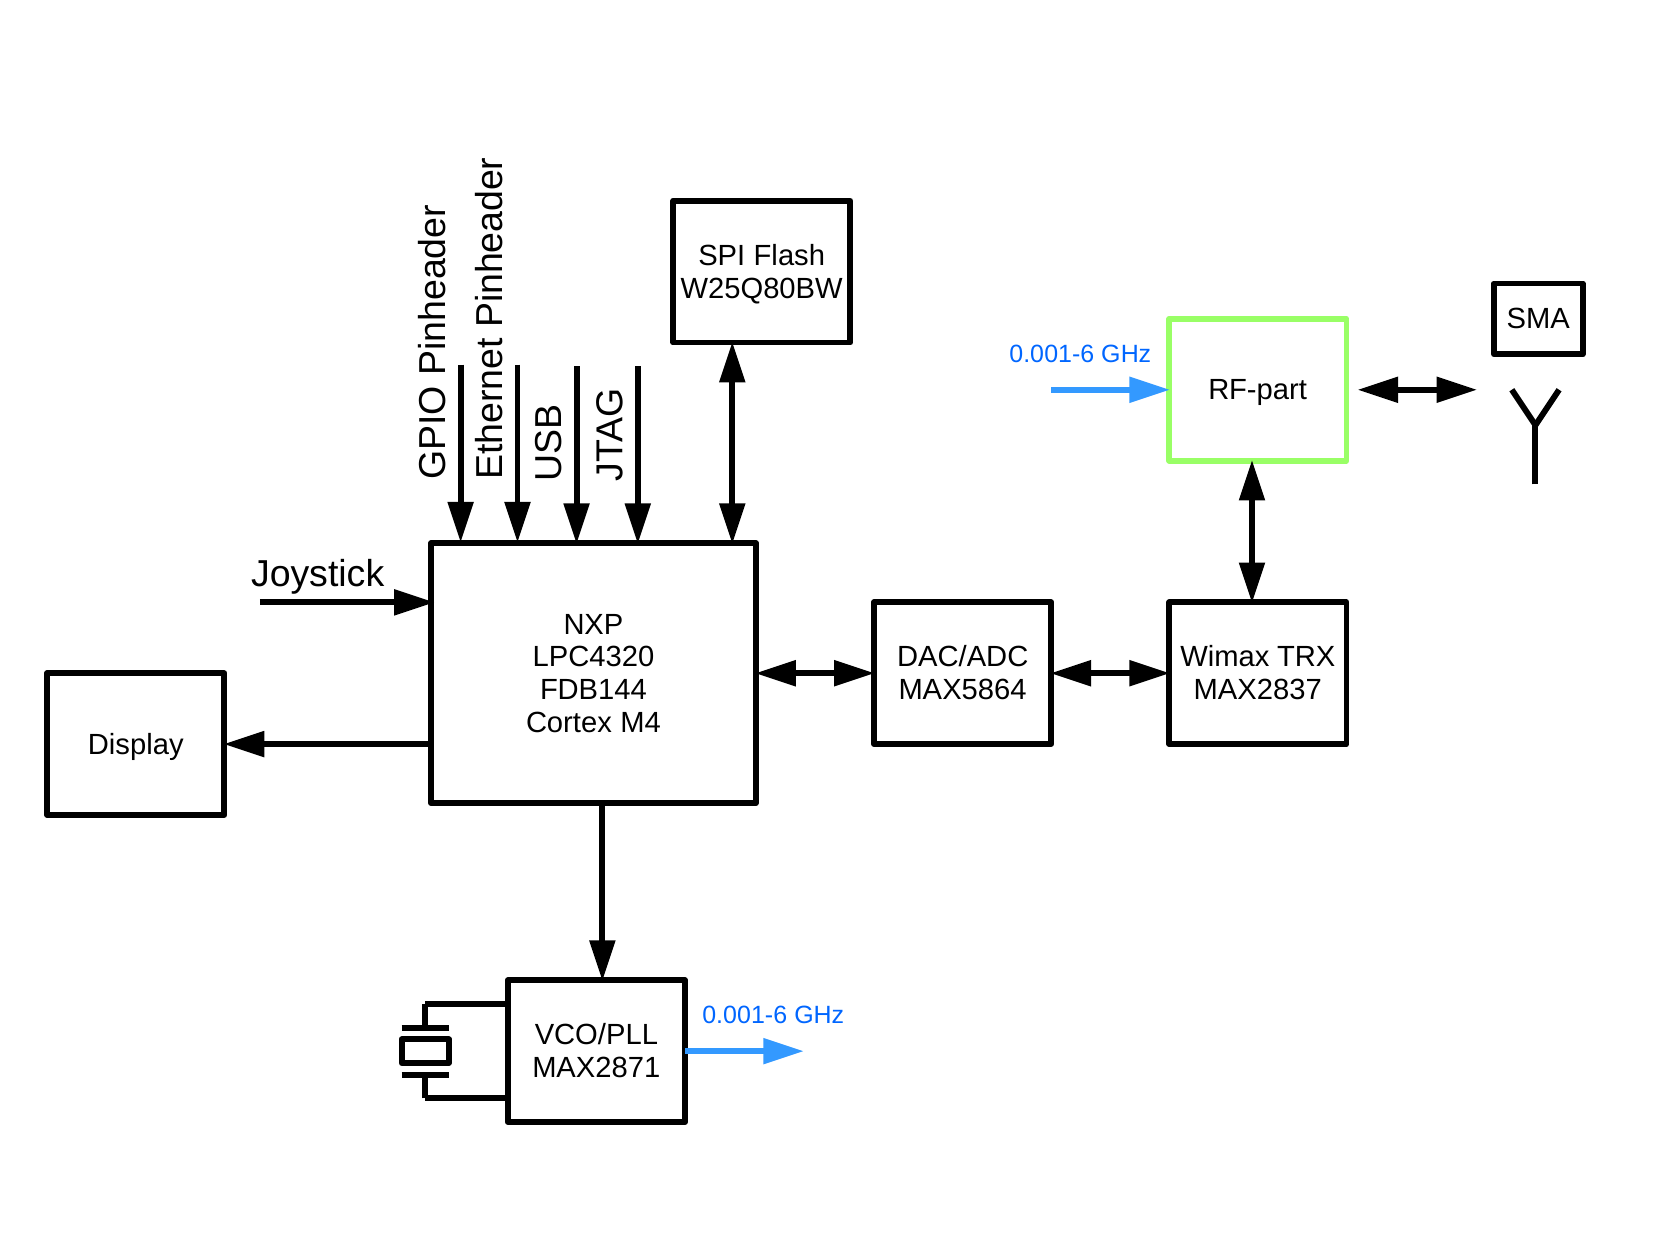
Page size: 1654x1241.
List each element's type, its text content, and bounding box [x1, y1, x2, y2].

text_box SPI Flash W25Q80BW [673, 200, 851, 343]
text_box Display [47, 673, 225, 815]
text_box 0.001-6 GHz [684, 990, 863, 1040]
text_box GPIO Pinheader [403, 179, 461, 495]
text_box USB [520, 389, 577, 497]
text_box 0.001-6 GHz [991, 329, 1170, 378]
text_box JTAG [580, 372, 638, 497]
text_box VCO/PLL MAX2871 [507, 980, 686, 1123]
text_box NXP LPC4320 FDB144 Cortex M4 [431, 543, 756, 804]
text_box RF-part [1169, 318, 1347, 461]
text_box Ethernet Pinheader [460, 132, 518, 495]
text_box DAC/ADC MAX5864 [874, 602, 1052, 745]
text_box Wimax TRX MAX2837 [1169, 602, 1347, 745]
text_box SMA [1494, 283, 1583, 355]
text_box Joystick [236, 545, 399, 603]
